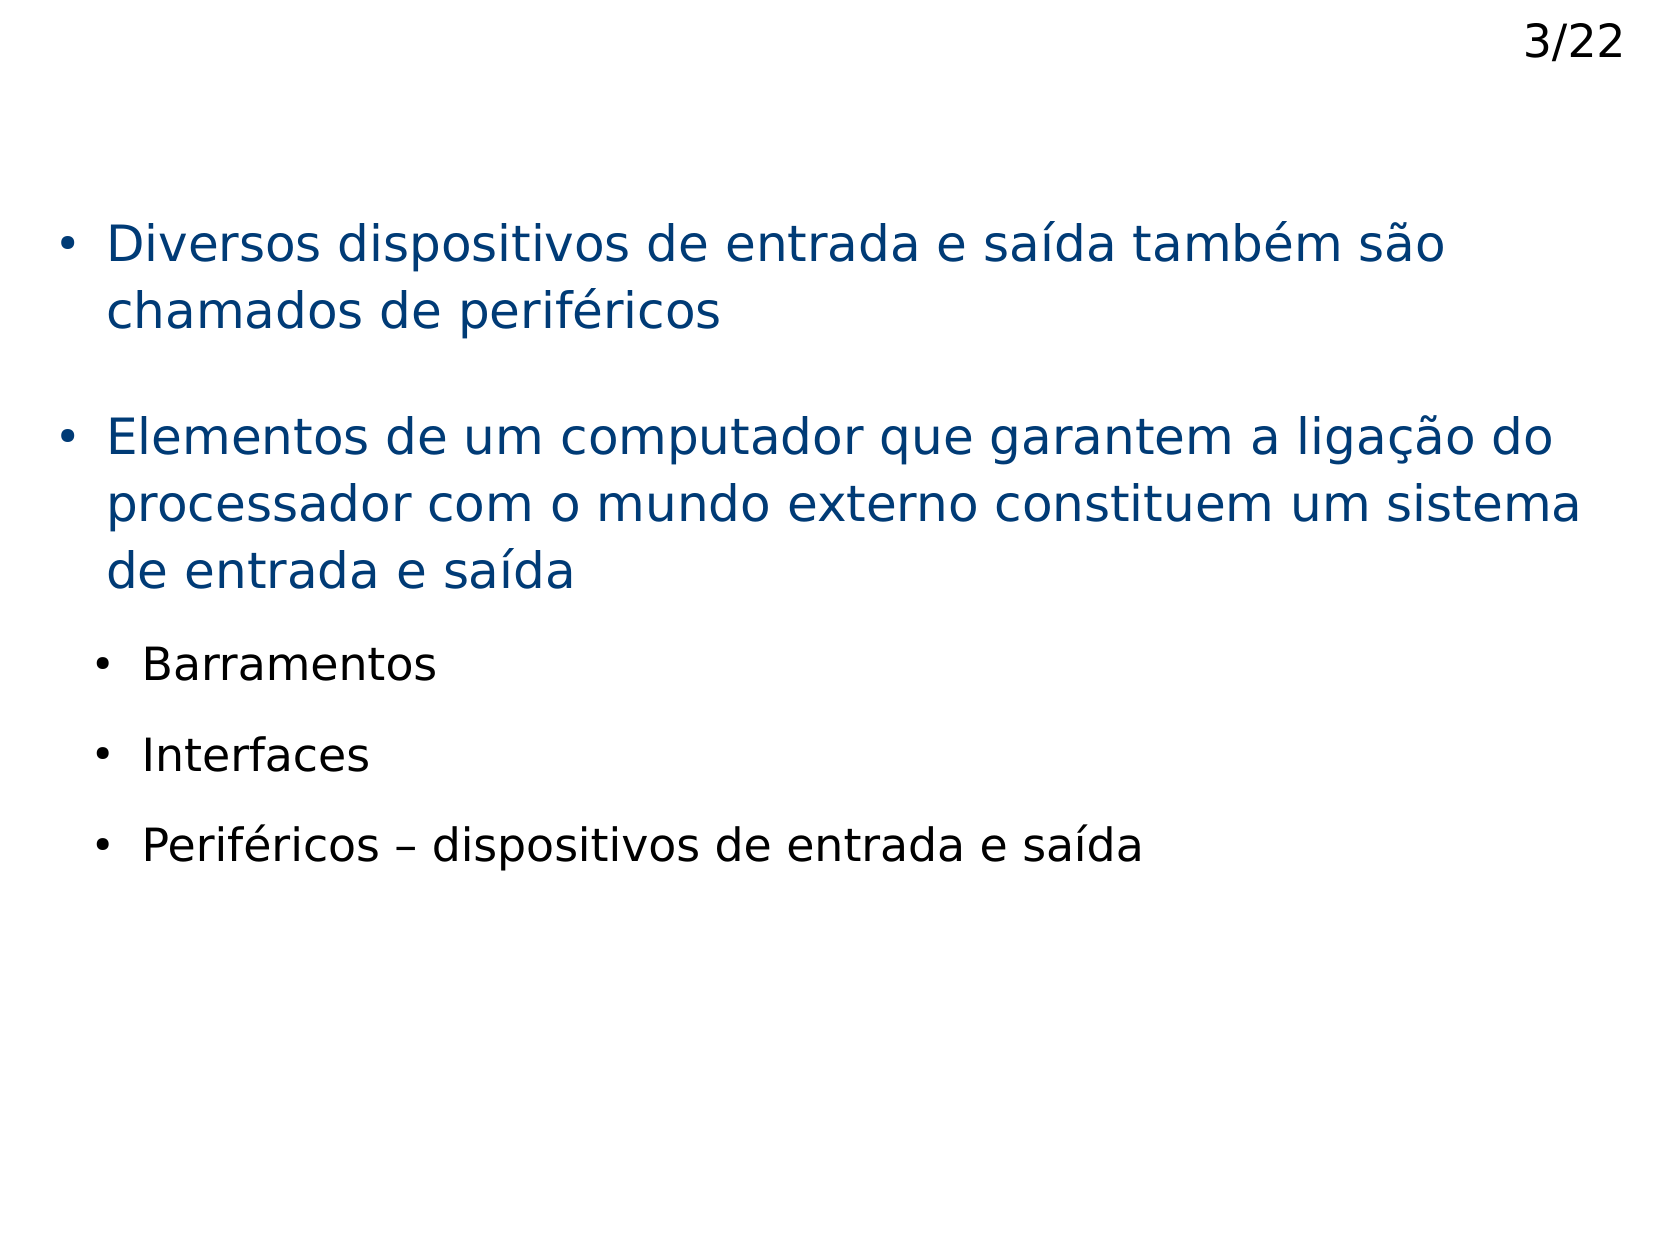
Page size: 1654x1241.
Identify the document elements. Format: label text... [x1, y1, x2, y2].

list Diversos dispositivos de entrada e saída também são chamados de periféricos Elementos de um computador que garantem a ligação do processador com o mundo externo constituem um sistema de entrada e saída Barramentos Interfaces Periféricos – dispositivos de entrada e saída [59, 206, 1625, 1211]
